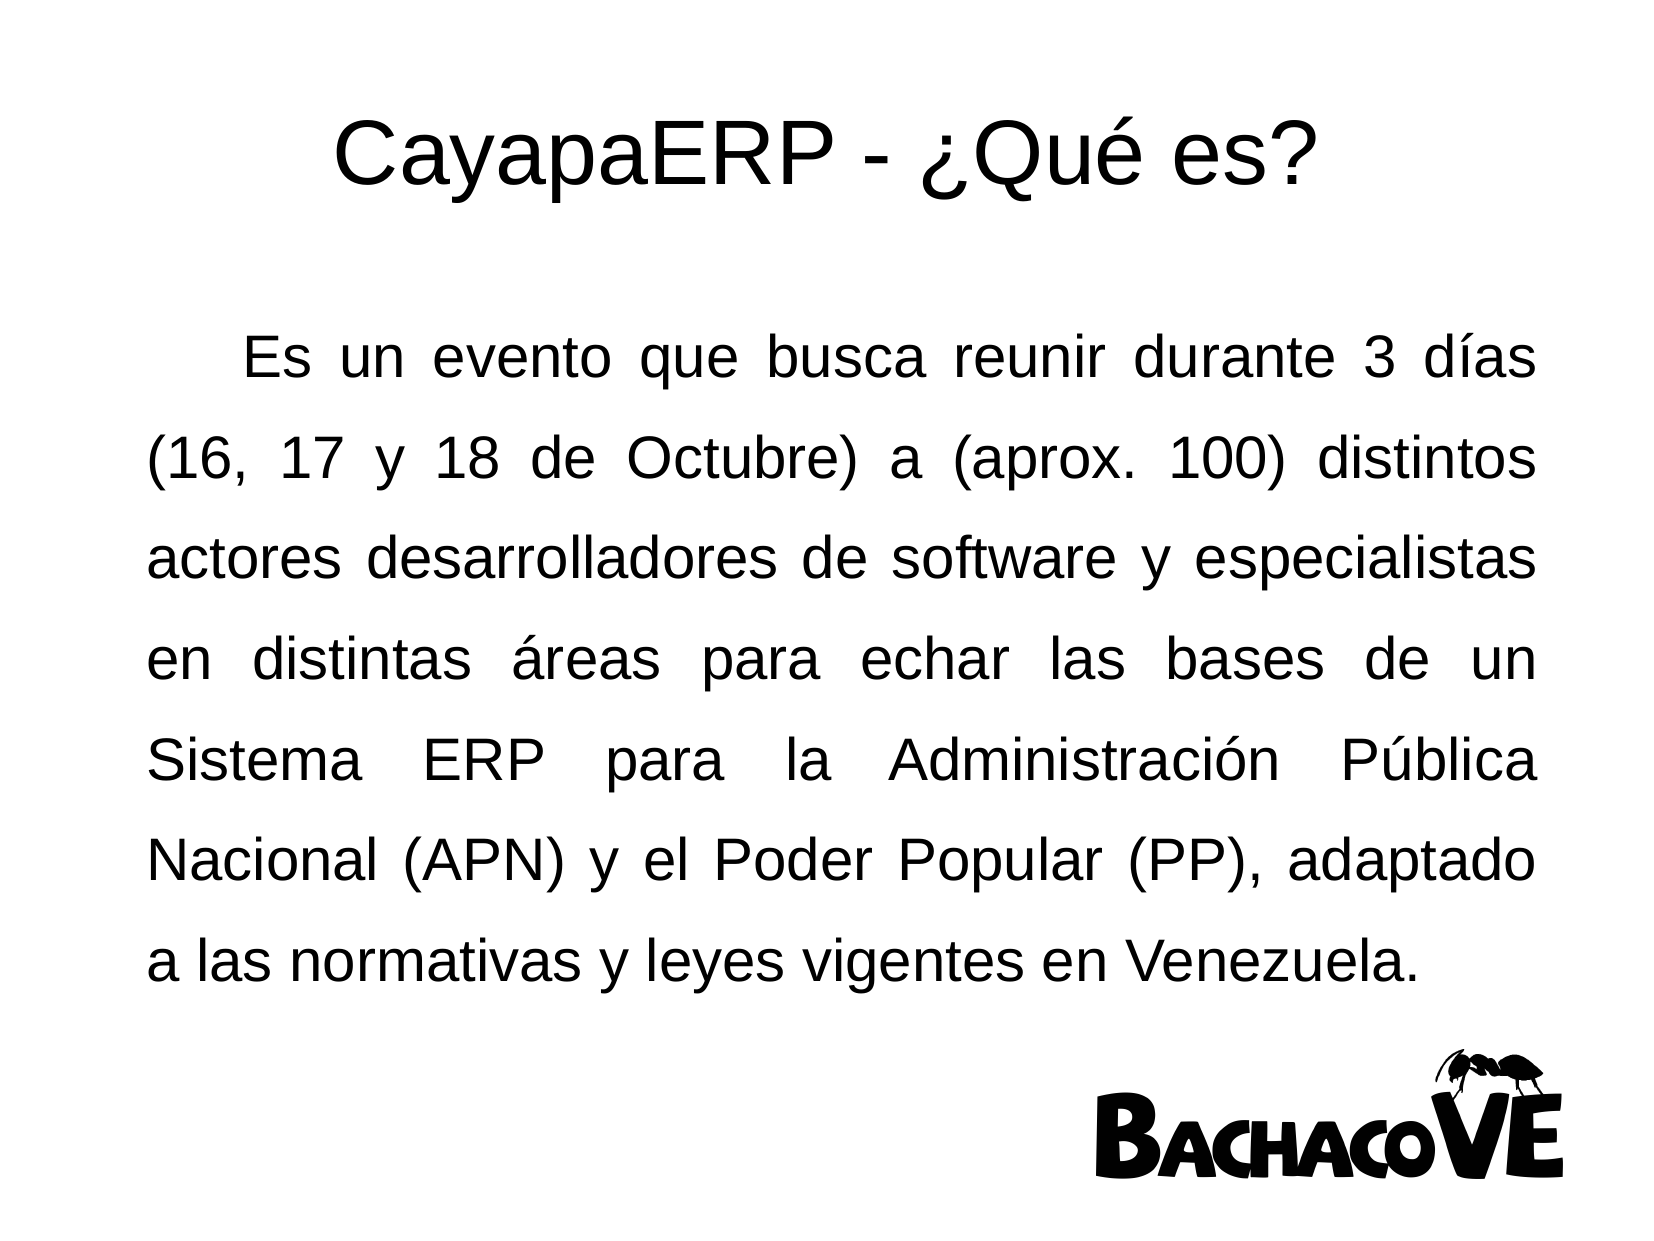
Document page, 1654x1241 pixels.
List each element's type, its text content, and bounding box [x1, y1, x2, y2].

list Es un evento que busca reunir durante 3 días (16, 17 y 18 de Octubre) a (aprox. 100) distintos actores desarrolladores de software y especialistas en distintas áreas para echar las bases de un Sistema ERP para la Administración Pública Nacional (APN) y el Poder Popular (PP), adaptado a las normativas y leyes vigentes en Venezuela. [82, 290, 1538, 1010]
title CayapaERP - ¿Qué es? [82, 49, 1571, 257]
picture [1096, 1049, 1563, 1179]
